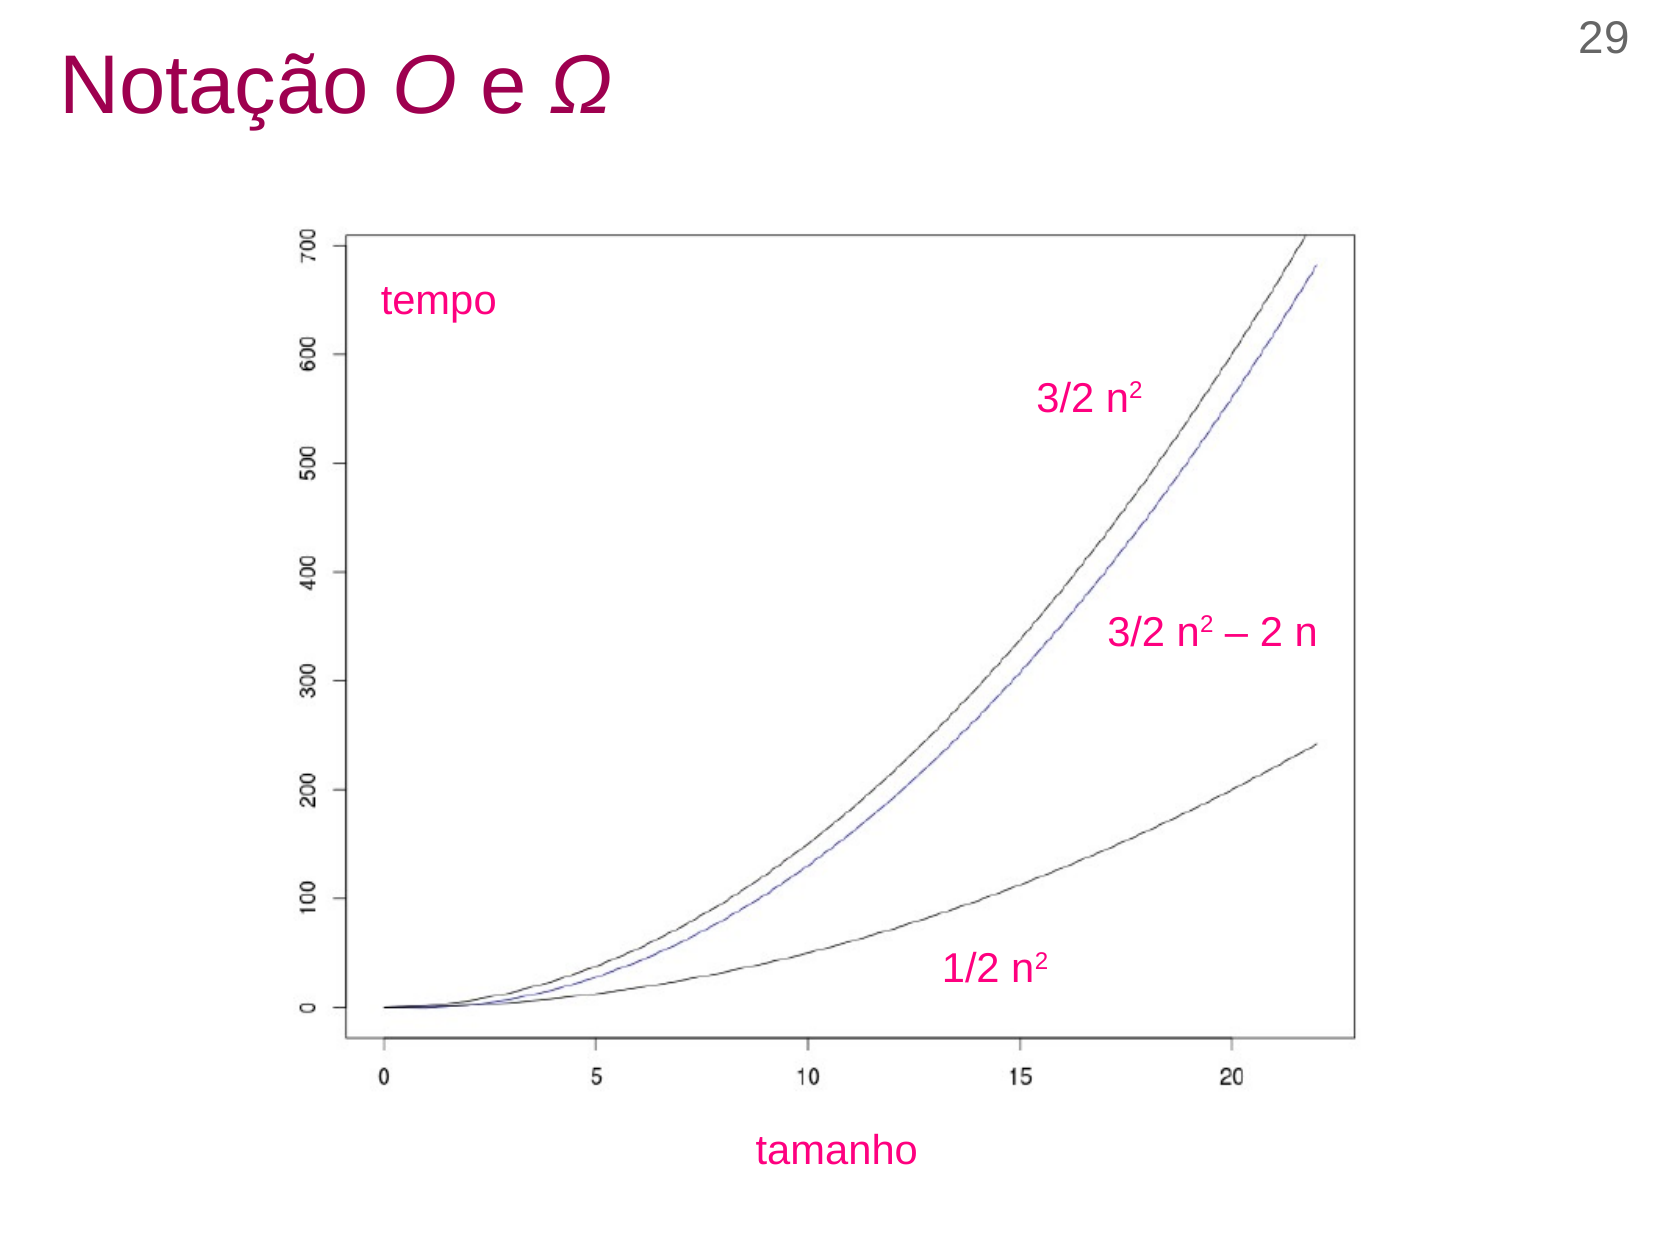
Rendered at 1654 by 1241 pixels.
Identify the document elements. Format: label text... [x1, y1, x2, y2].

text_box 3/2 n2 – 2 n [1092, 594, 1365, 683]
text_box 1/2 n2 [927, 930, 1064, 1000]
text_box tempo [366, 269, 532, 335]
picture [289, 222, 1365, 1093]
text_box tamanho [740, 1119, 934, 1182]
title Notação O e Ω [59, 29, 1595, 148]
text_box 3/2 n2 [1021, 367, 1170, 429]
